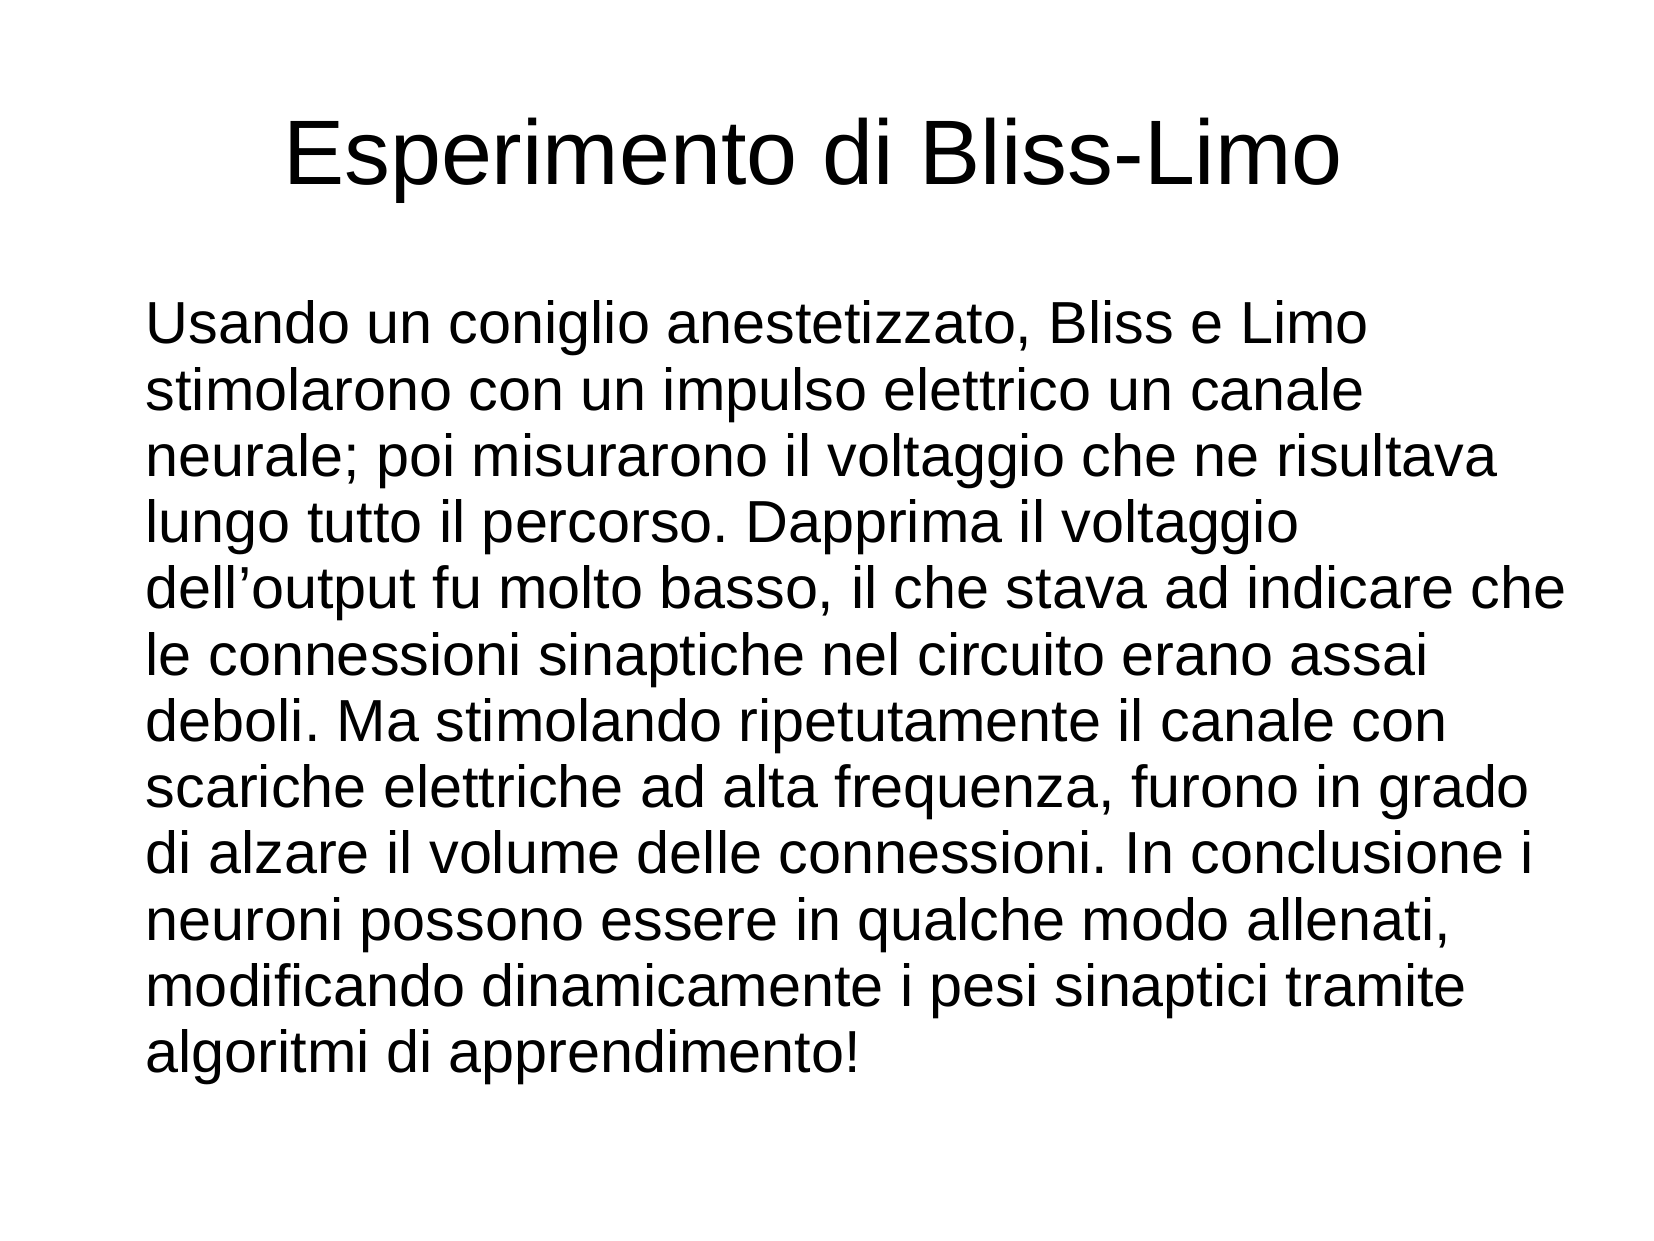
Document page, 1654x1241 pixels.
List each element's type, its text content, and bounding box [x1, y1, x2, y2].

title Esperimento di Bliss-Limo [82, 49, 1571, 257]
list Usando un coniglio anestetizzato, Bliss e Limo stimolarono con un impulso elettrico un canale neurale; poi misurarono il voltaggio che ne risultava lungo tutto il percorso. Dapprima il voltaggio dell’output fu molto basso, il che stava ad indicare che le connessioni sinaptiche nel circuito erano assai deboli. Ma stimolando ripetutamente il canale con scariche elettriche ad alta frequenza, furono in grado di alzare il volume delle connessioni. In conclusione i neuroni possono essere in qualche modo allenati, modificando dinamicamente i pesi sinaptici tramite algoritmi di apprendimento! [82, 290, 1571, 1087]
